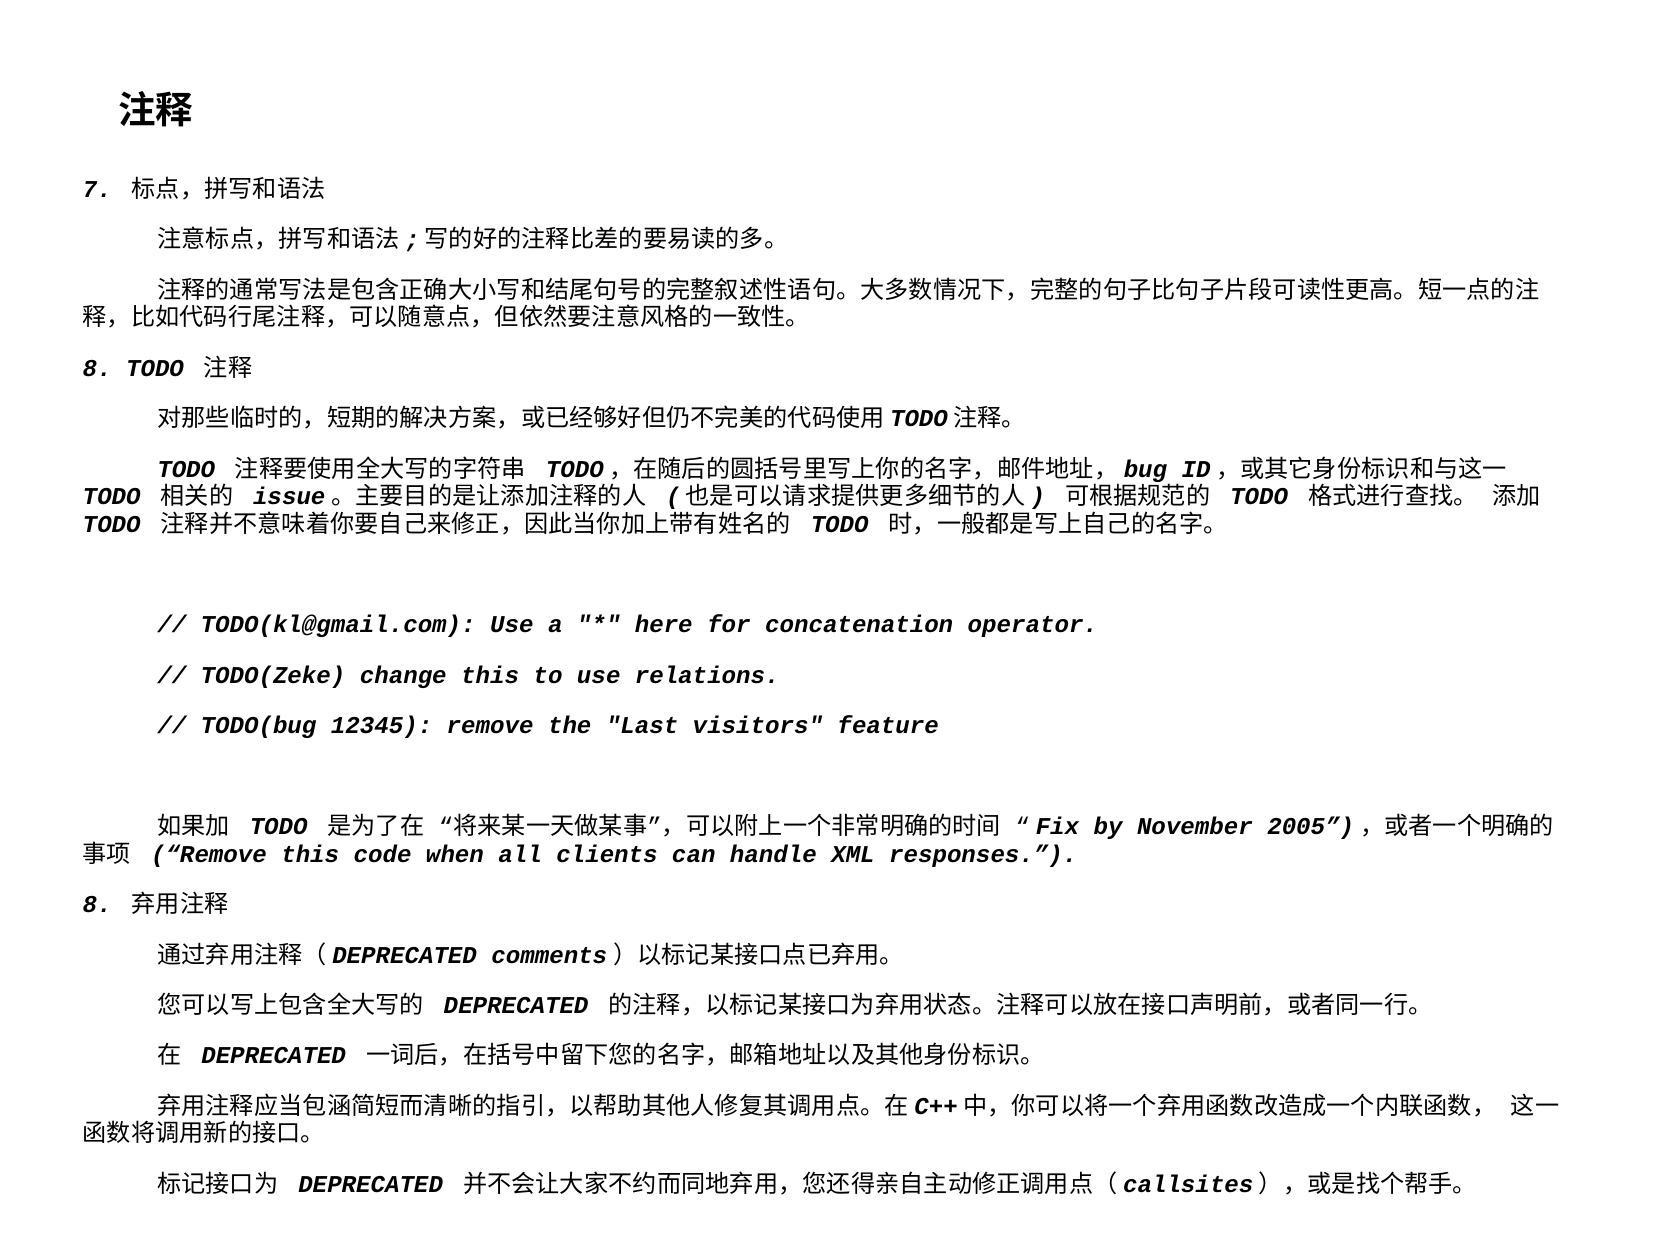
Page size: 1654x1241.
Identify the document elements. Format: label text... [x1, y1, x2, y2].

list 7. 标点，拼写和语法 注意标点，拼写和语法;写的好的注释比差的要易读的多。 注释的通常写法是包含正确大小写和结尾句号的完整叙述性语句。大多数情况下，完整的句子比句子片段可读性更高。短一点的注释，比如代码行尾注释，可以随意点，但依然要注意风格的一致性。 8. TODO 注释 对那些临时的，短期的解决方案，或已经够好但仍不完美的代码使用TODO注释。 TODO 注释要使用全大写的字符串 TODO，在随后的圆括号里写上你的名字，邮件地址，bug ID，或其它身份标识和与这一 TODO 相关的 issue。主要目的是让添加注释的人 (也是可以请求提供更多细节的人) 可根据规范的 TODO 格式进行查找。 添加 TODO 注释并不意味着你要自己来修正，因此当你加上带有姓名的 TODO 时，一般都是写上自己的名字。 // TODO(kl@gmail.com): Use a "*" here for concatenation operator. // TODO(Zeke) change this to use relations. // TODO(bug 12345): remove the "Last visitors" feature 如果加 TODO 是为了在 “将来某一天做某事”，可以附上一个非常明确的时间 “Fix by November 2005”)，或者一个明确的事项 (“Remove this code when all clients can handle XML responses.”). 8. 弃用注释 通过弃用注释（DEPRECATED comments）以标记某接口点已弃用。 您可以写上包含全大写的 DEPRECATED 的注释，以标记某接口为弃用状态。注释可以放在接口声明前，或者同一行。 在 DEPRECATED 一词后，在括号中留下您的名字，邮箱地址以及其他身份标识。 弃用注释应当包涵简短而清晰的指引，以帮助其他人修复其调用点。在C++中，你可以将一个弃用函数改造成一个内联函数， 这一函数将调用新的接口。 标记接口为 DEPRECATED 并不会让大家不约而同地弃用，您还得亲自主动修正调用点（callsites），或是找个帮手。 [82, 177, 1571, 1205]
title 注释 [82, 49, 485, 166]
